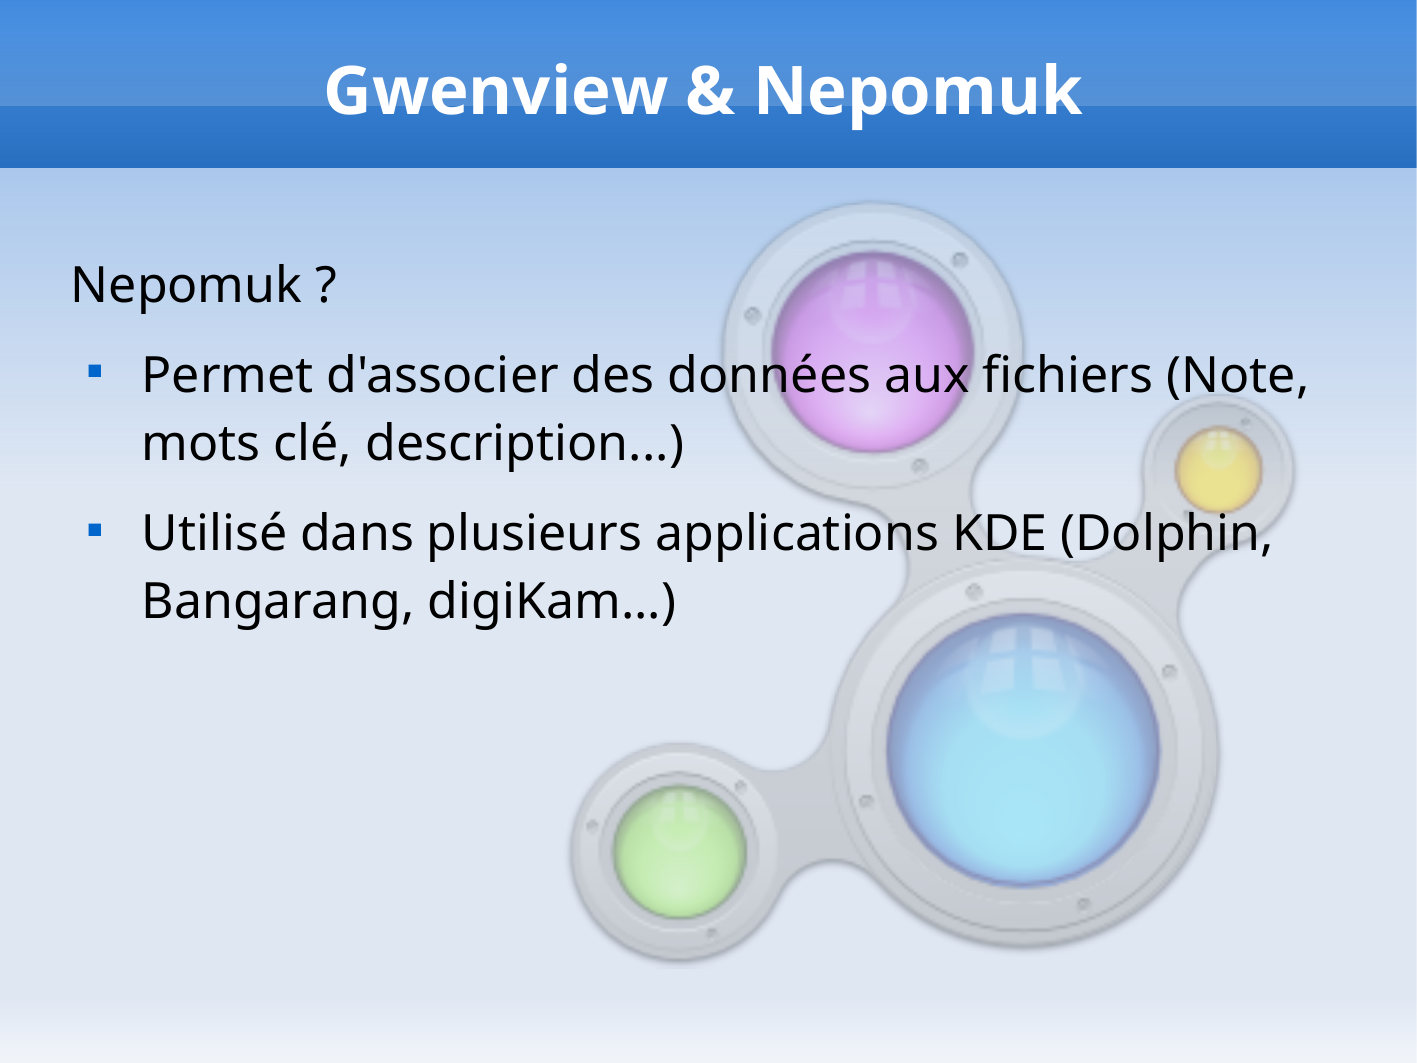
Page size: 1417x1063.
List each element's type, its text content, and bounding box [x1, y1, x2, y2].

picture [0, 0, 1417, 1063]
list Nepomuk ? Permet d'associer des données aux fichiers (Note, mots clé, description...) Utilisé dans plusieurs applications KDE (Dolphin, Bangarang, digiKam...) [70, 248, 1346, 950]
title Gwenview & Nepomuk [65, 0, 1341, 178]
